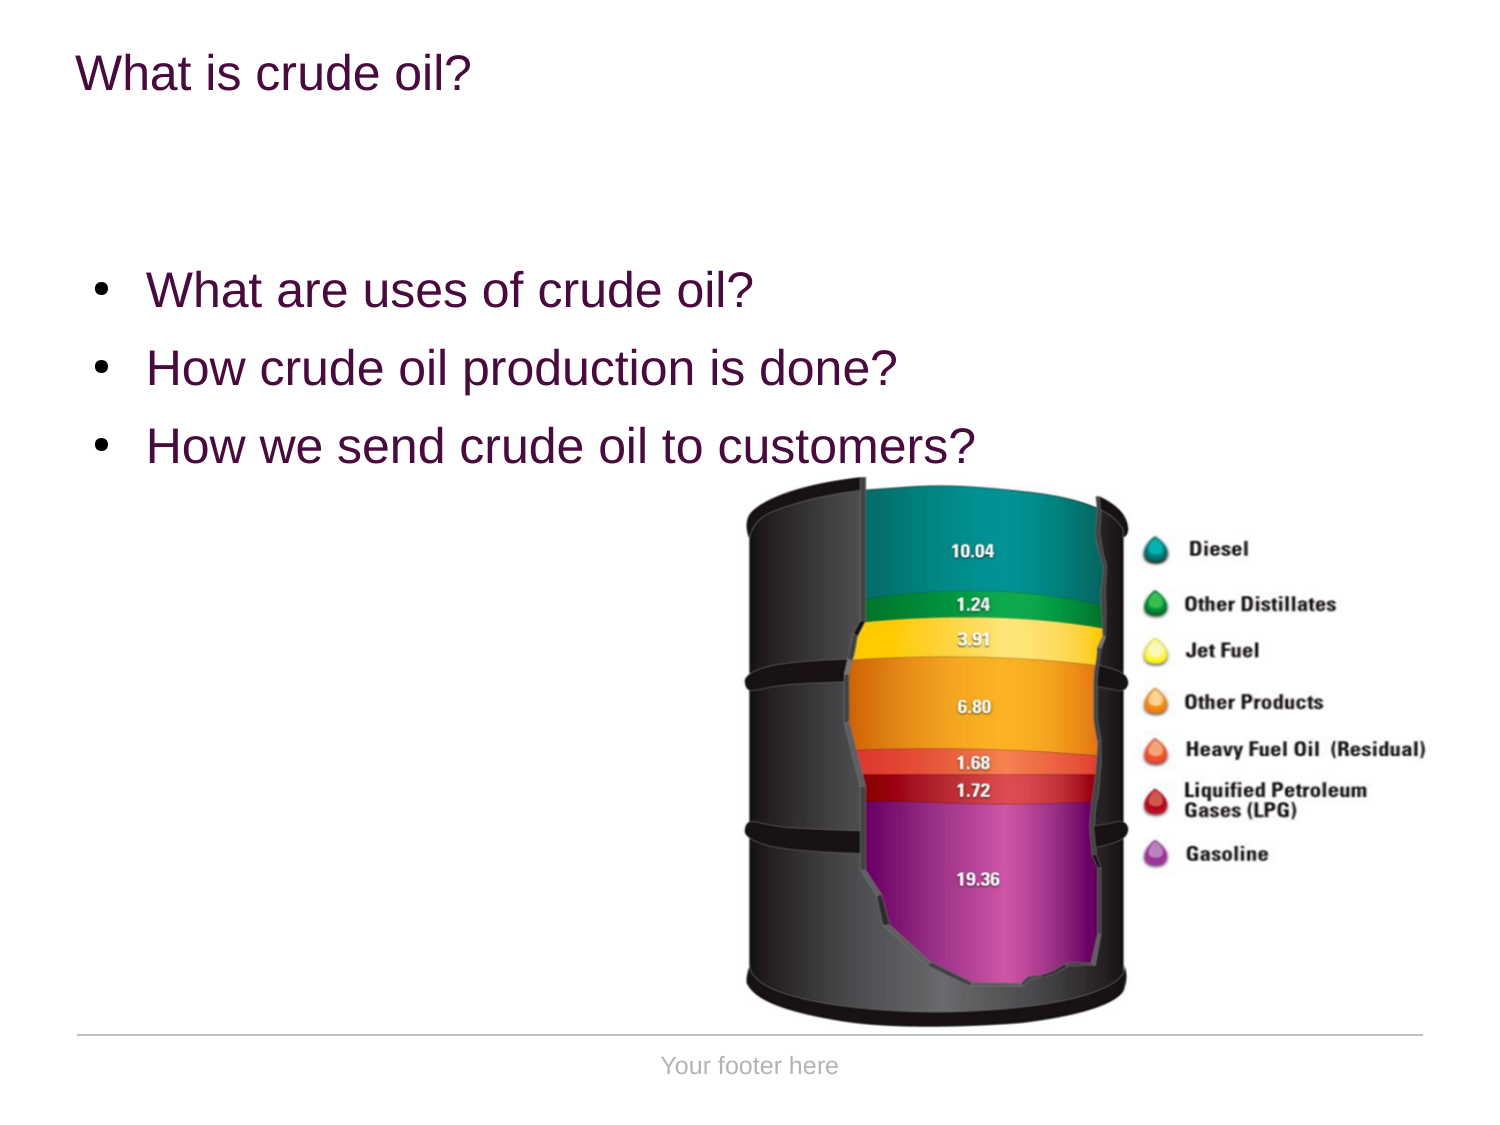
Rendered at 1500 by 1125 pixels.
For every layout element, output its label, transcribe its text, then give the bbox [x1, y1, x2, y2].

title What is crude oil? [75, 45, 1425, 233]
list What are uses of crude oil? How crude oil production is done? How we send crude oil to customers? [75, 262, 1425, 1005]
picture [738, 472, 1447, 1034]
